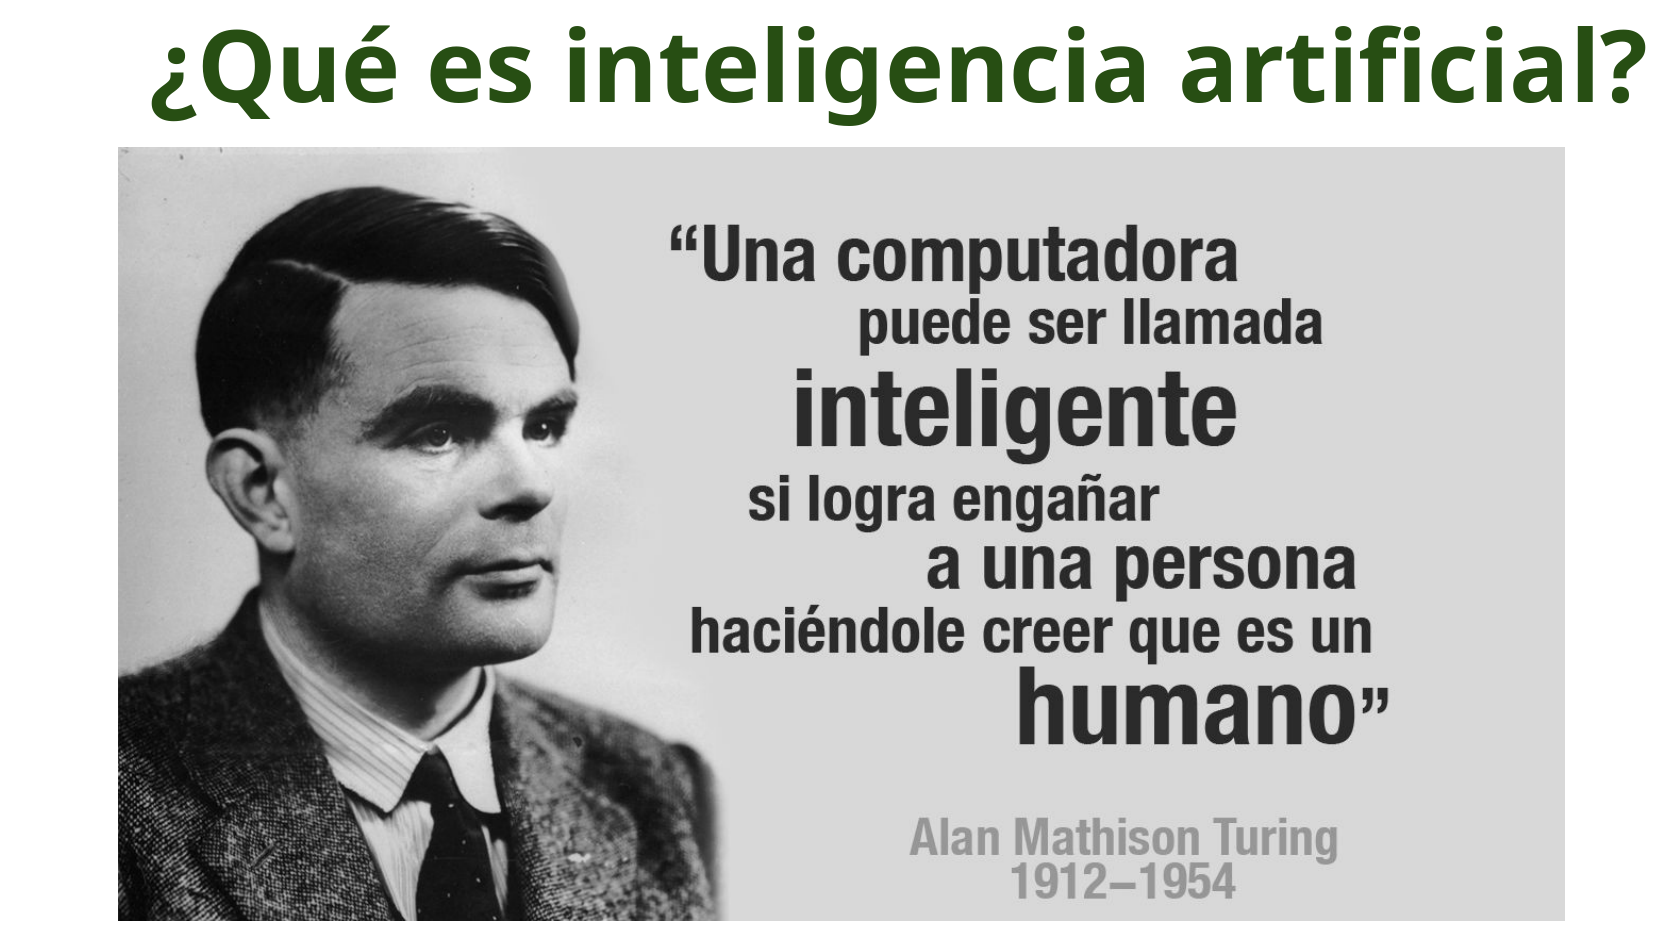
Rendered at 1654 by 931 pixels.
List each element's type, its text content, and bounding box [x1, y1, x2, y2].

picture [118, 147, 1565, 921]
title ¿Qué es inteligencia artiﬁcial? [147, 0, 1654, 243]
